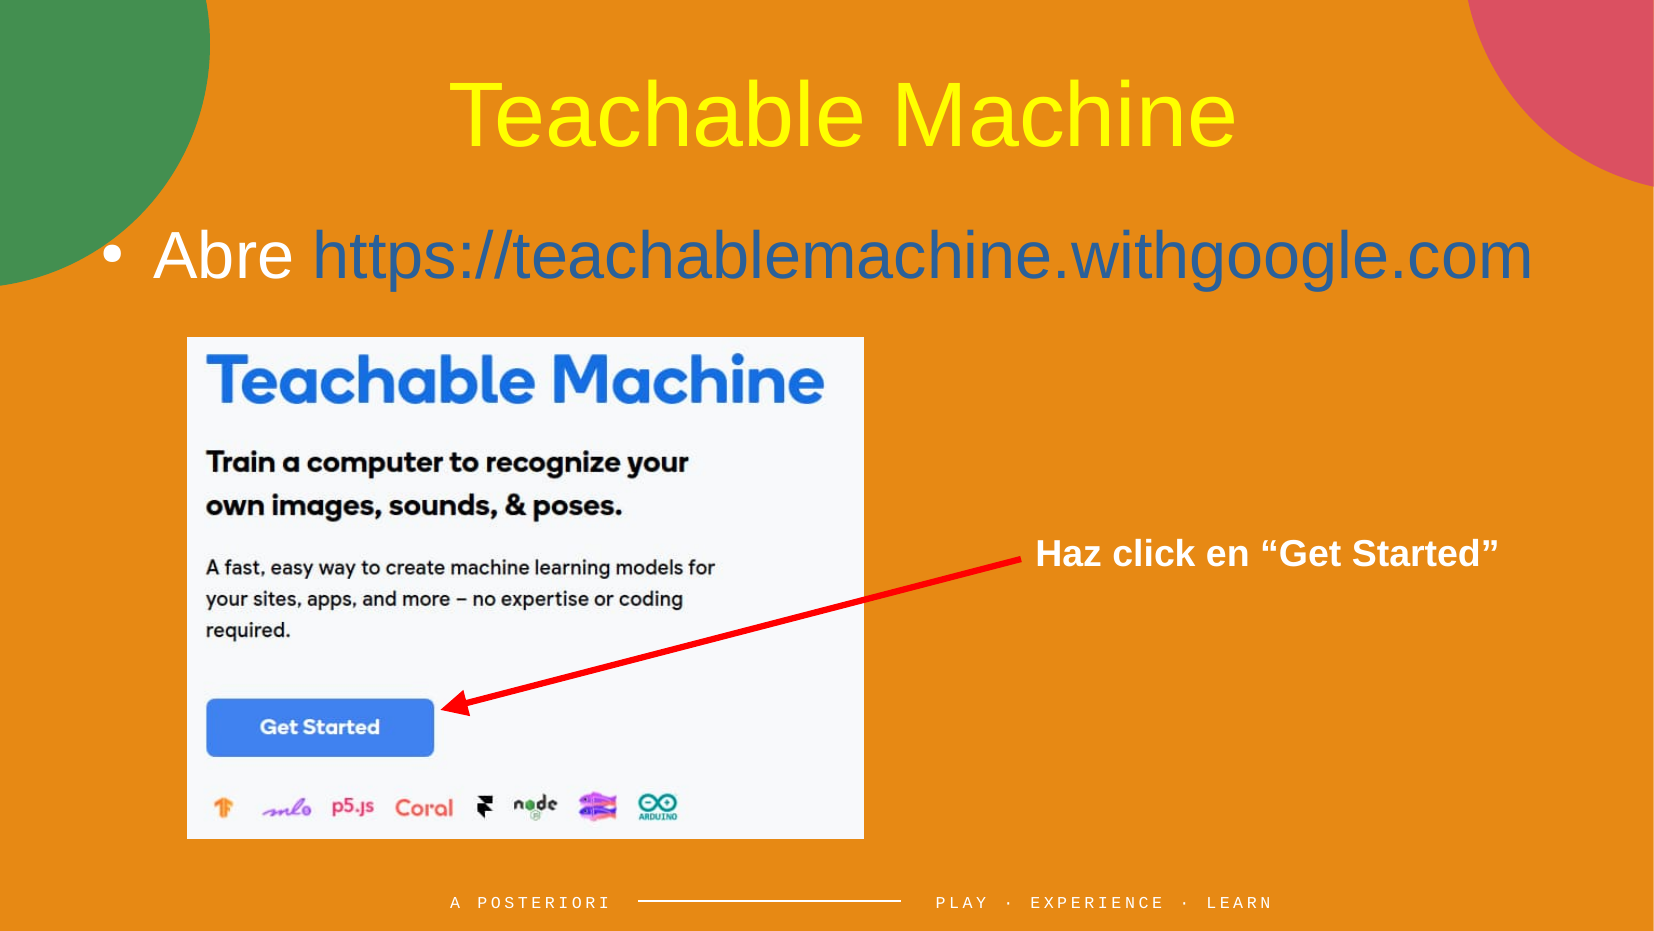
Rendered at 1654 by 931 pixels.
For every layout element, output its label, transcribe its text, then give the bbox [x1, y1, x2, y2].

list Abre https://teachablemachine.withgoogle.com [82, 217, 1571, 758]
picture [187, 337, 864, 839]
text_box Haz click en “Get Started” [1020, 525, 1515, 582]
title Teachable Machine [187, 37, 1501, 193]
